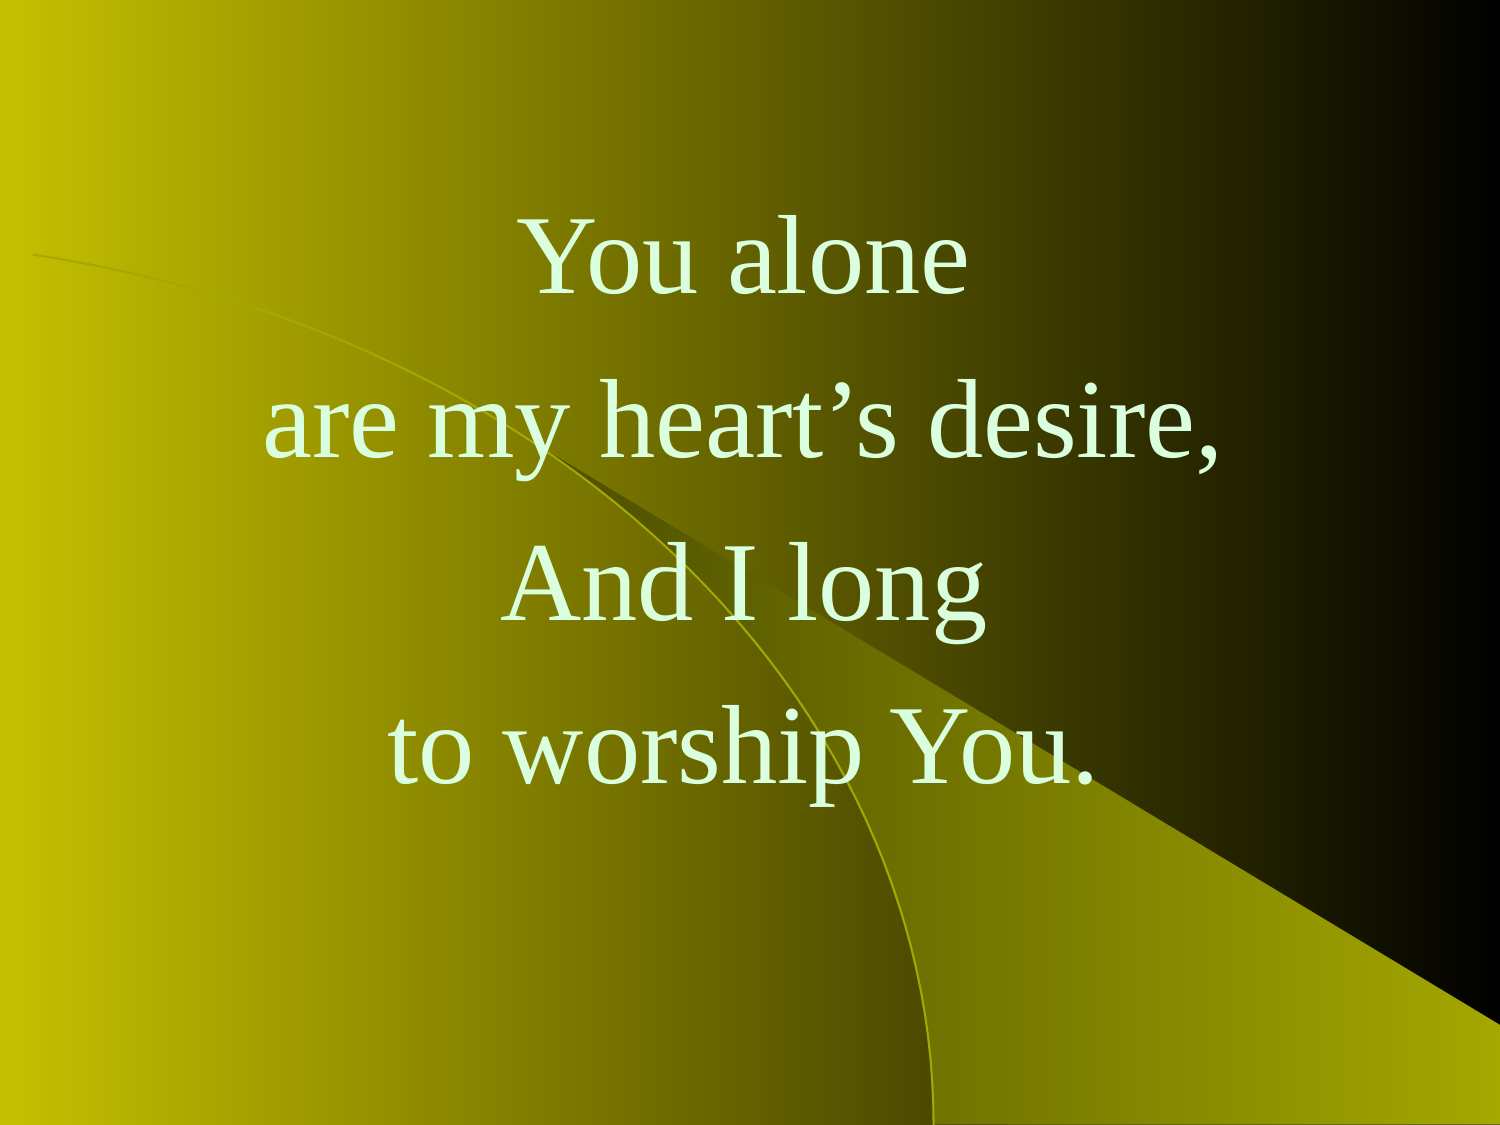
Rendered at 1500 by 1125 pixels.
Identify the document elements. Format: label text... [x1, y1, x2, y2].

subtitle You alone are my heart’s desire, And I long to worship You. [112, 137, 1375, 850]
